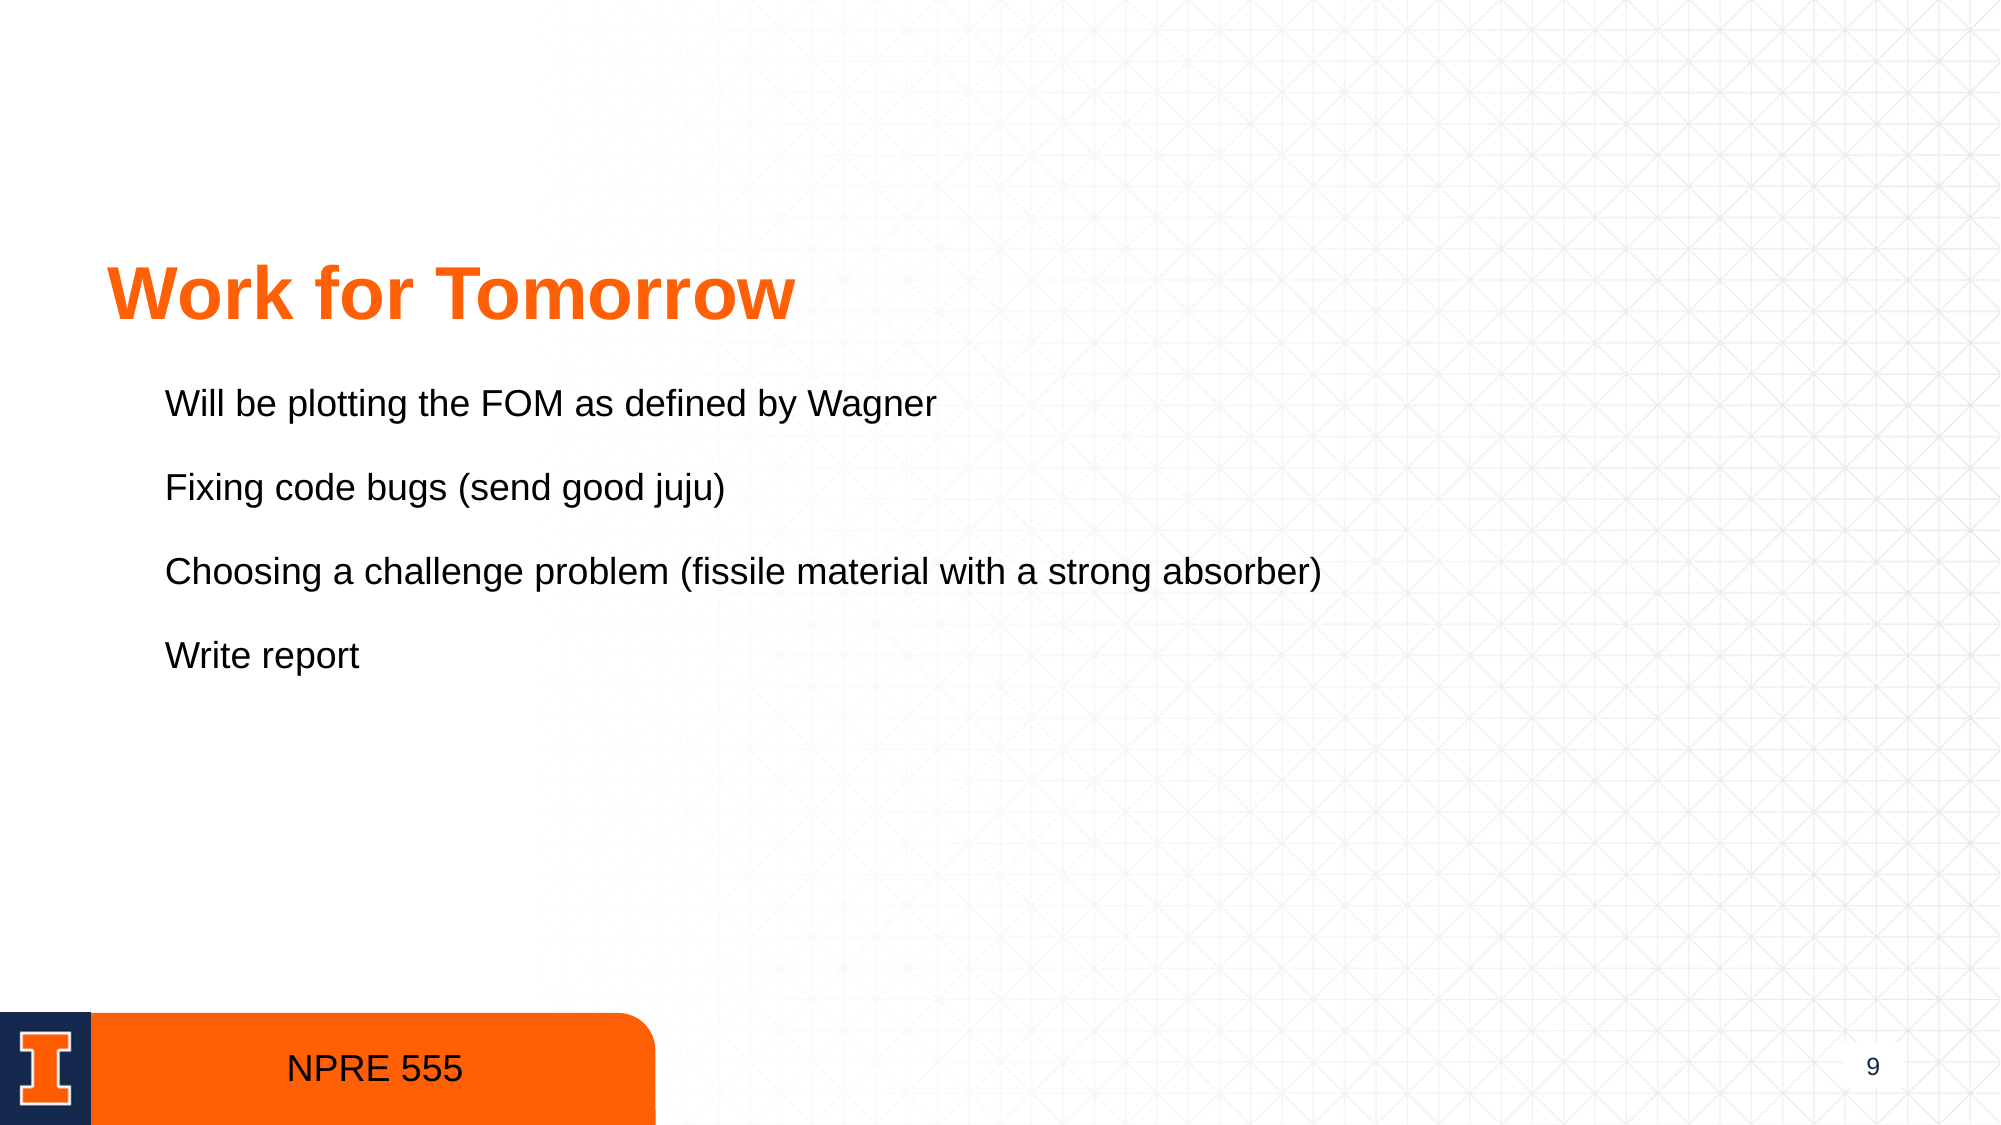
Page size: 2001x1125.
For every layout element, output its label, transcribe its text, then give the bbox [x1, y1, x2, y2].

picture [0, 0, 2001, 1125]
text_box NPRE 555 [187, 1050, 563, 1088]
title Work for Tomorrow [93, 246, 1234, 343]
text_box Will be plotting the FOM as defined by Wagner Fixing code bugs (send good juju) Choosing a challenge problem (fissile material with a strong absorber) Write report [150, 375, 1501, 901]
